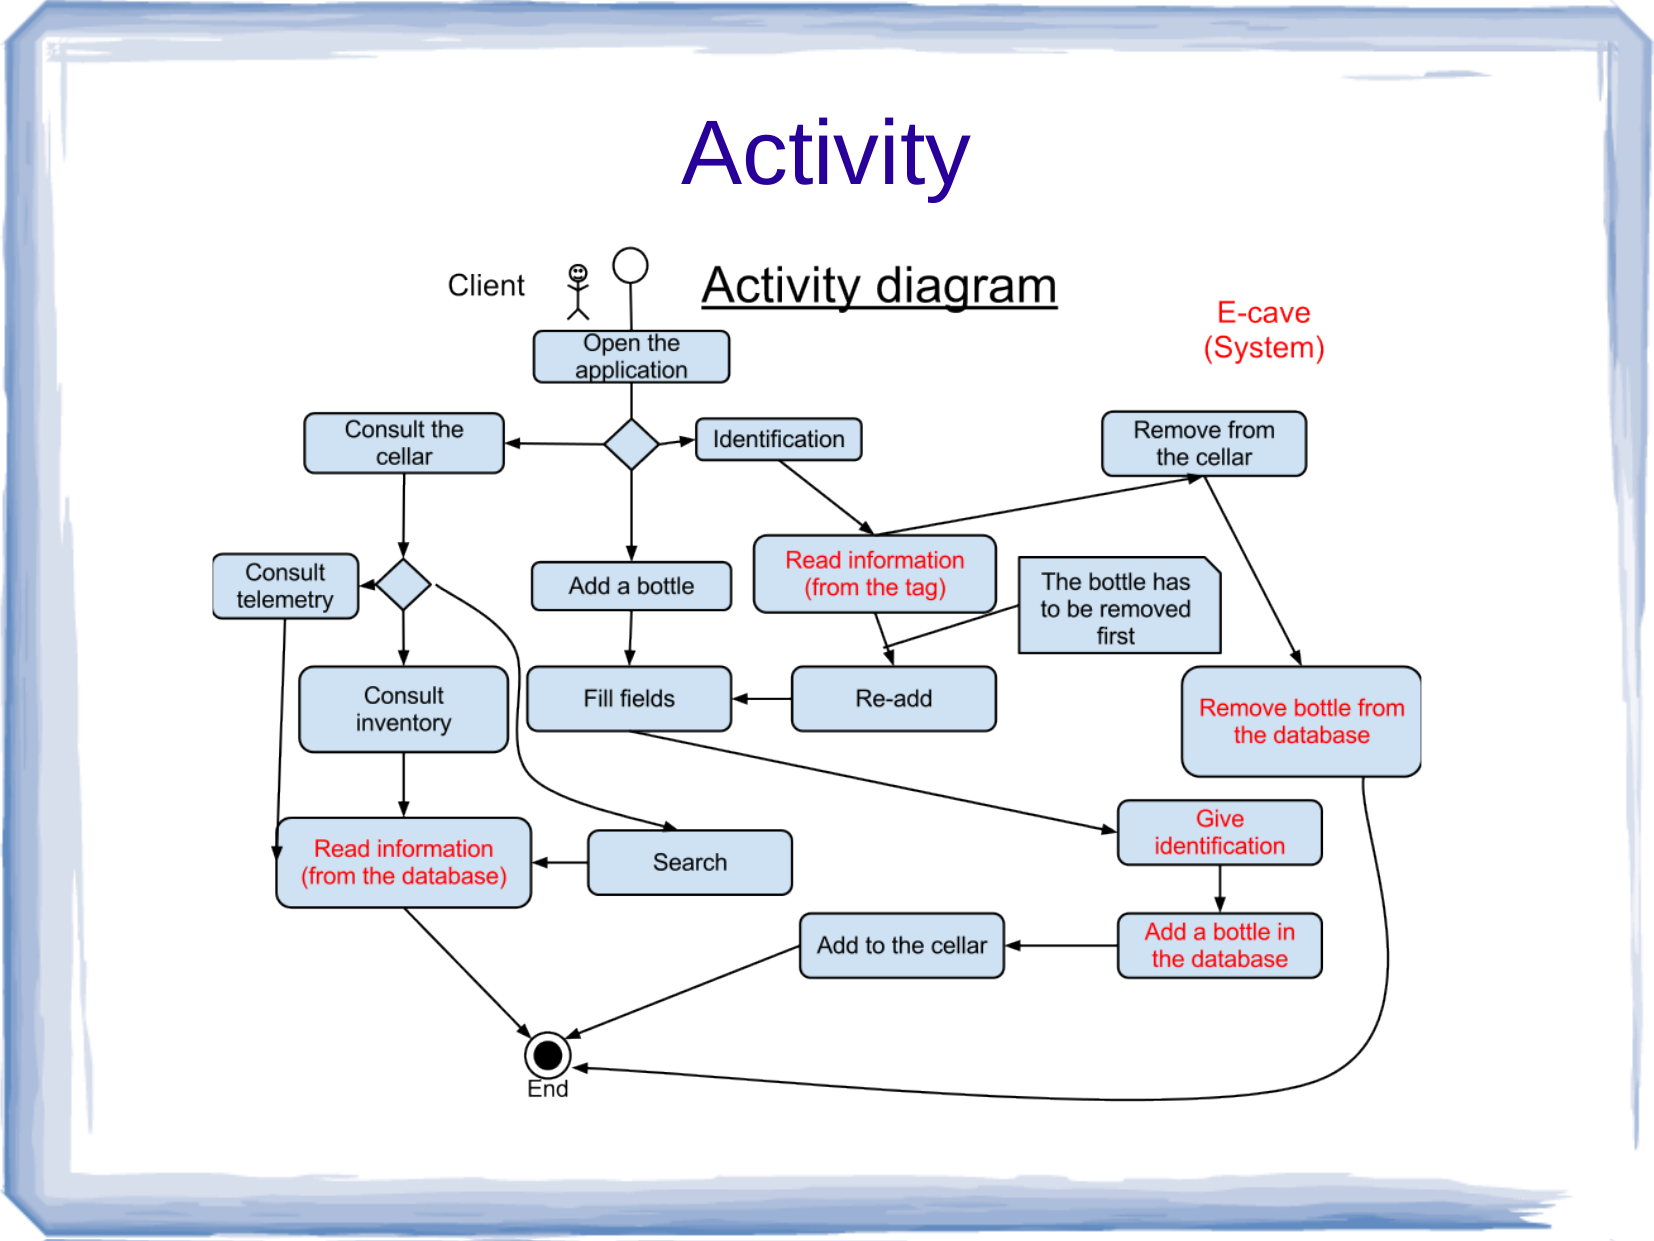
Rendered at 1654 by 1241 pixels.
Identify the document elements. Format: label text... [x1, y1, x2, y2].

title Activity [82, 49, 1571, 257]
picture [0, 0, 1654, 1241]
